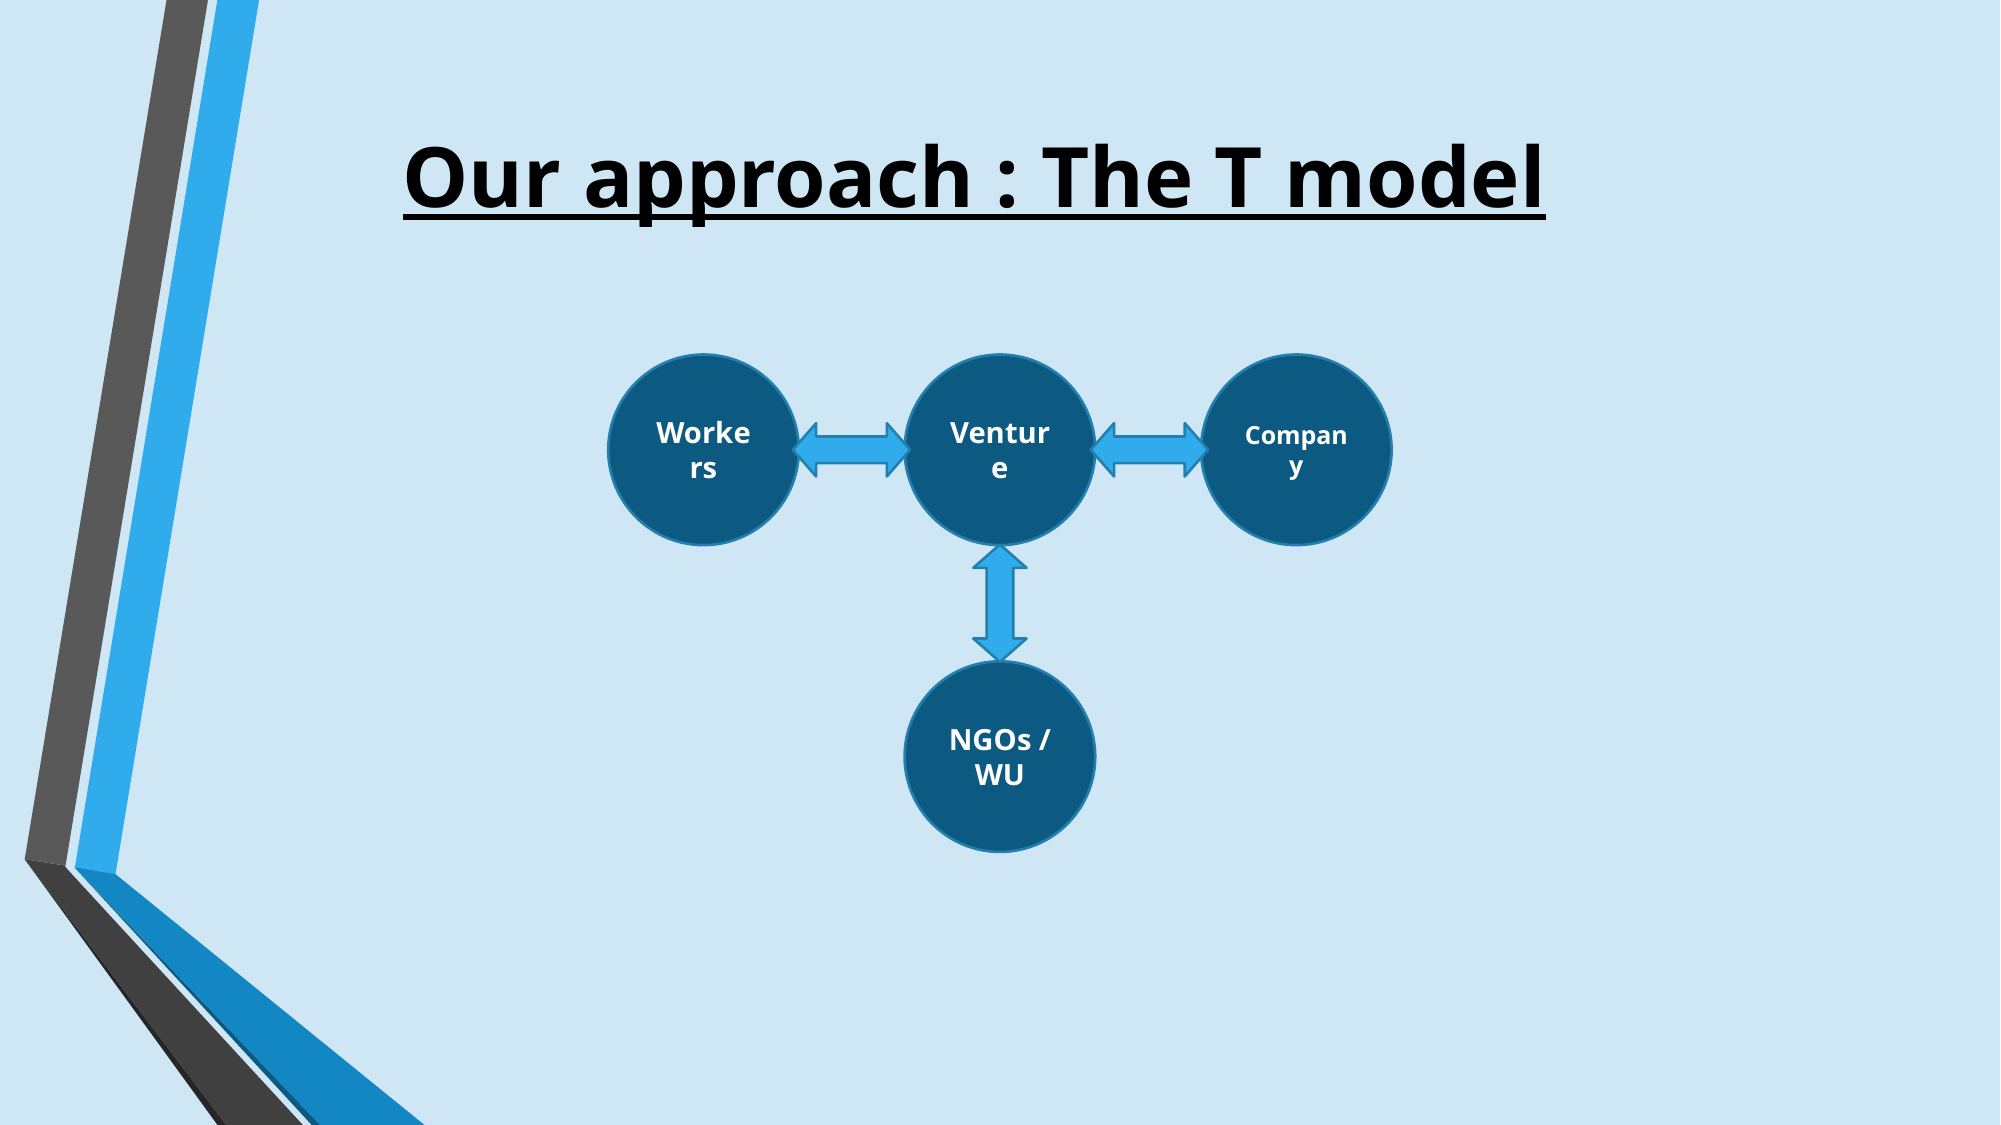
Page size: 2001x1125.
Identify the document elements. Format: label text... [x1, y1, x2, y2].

text_box [792, 423, 911, 477]
text_box NGOs / WU [904, 661, 1096, 852]
list Our approach : The T model [387, 117, 1613, 360]
text_box Venture [904, 354, 1096, 546]
text_box Workers [608, 354, 799, 546]
text_box [1090, 423, 1209, 477]
text_box [973, 544, 1027, 662]
text_box Company [1201, 354, 1392, 546]
